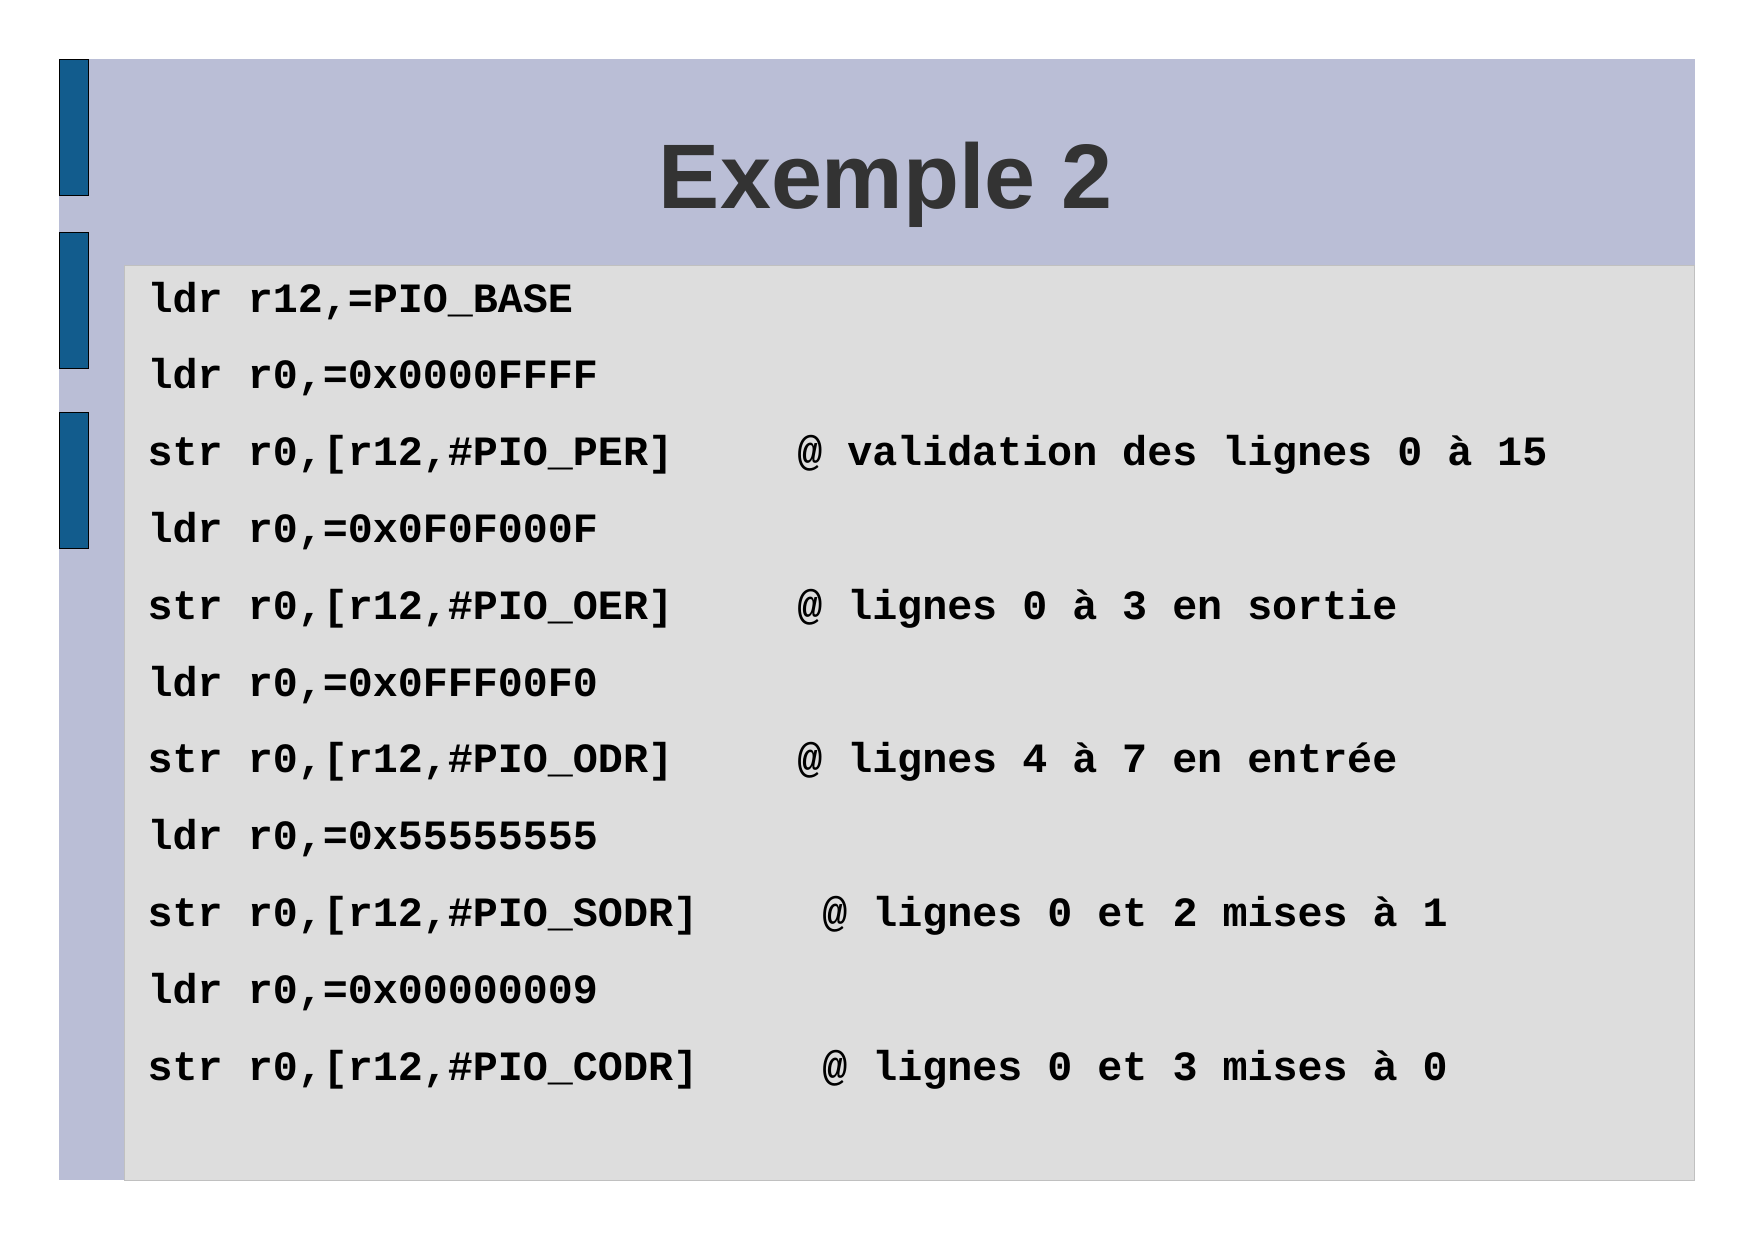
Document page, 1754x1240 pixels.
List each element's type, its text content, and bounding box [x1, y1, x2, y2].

list @ validation des lignes 0 à 15 @ lignes 0 à 3 en sortie @ lignes 4 à 7 en entrée @ lignes 0 et 2 mises à 1 @ lignes 0 et 3 mises à 0 [797, 277, 1684, 1105]
title Exemple 2 [118, 88, 1654, 266]
list ldr r12,=PIO_BASE ldr r0,=0x0000FFFF str r0,[r12,#PIO_PER] ldr r0,=0x0F0F000F str r0,[r12,#PIO_OER] ldr r0,=0x0FFF00F0 str r0,[r12,#PIO_ODR] ldr r0,=0x55555555 str r0,[r12,#PIO_SODR] ldr r0,=0x00000009 str r0,[r12,#PIO_CODR] [147, 277, 797, 1105]
